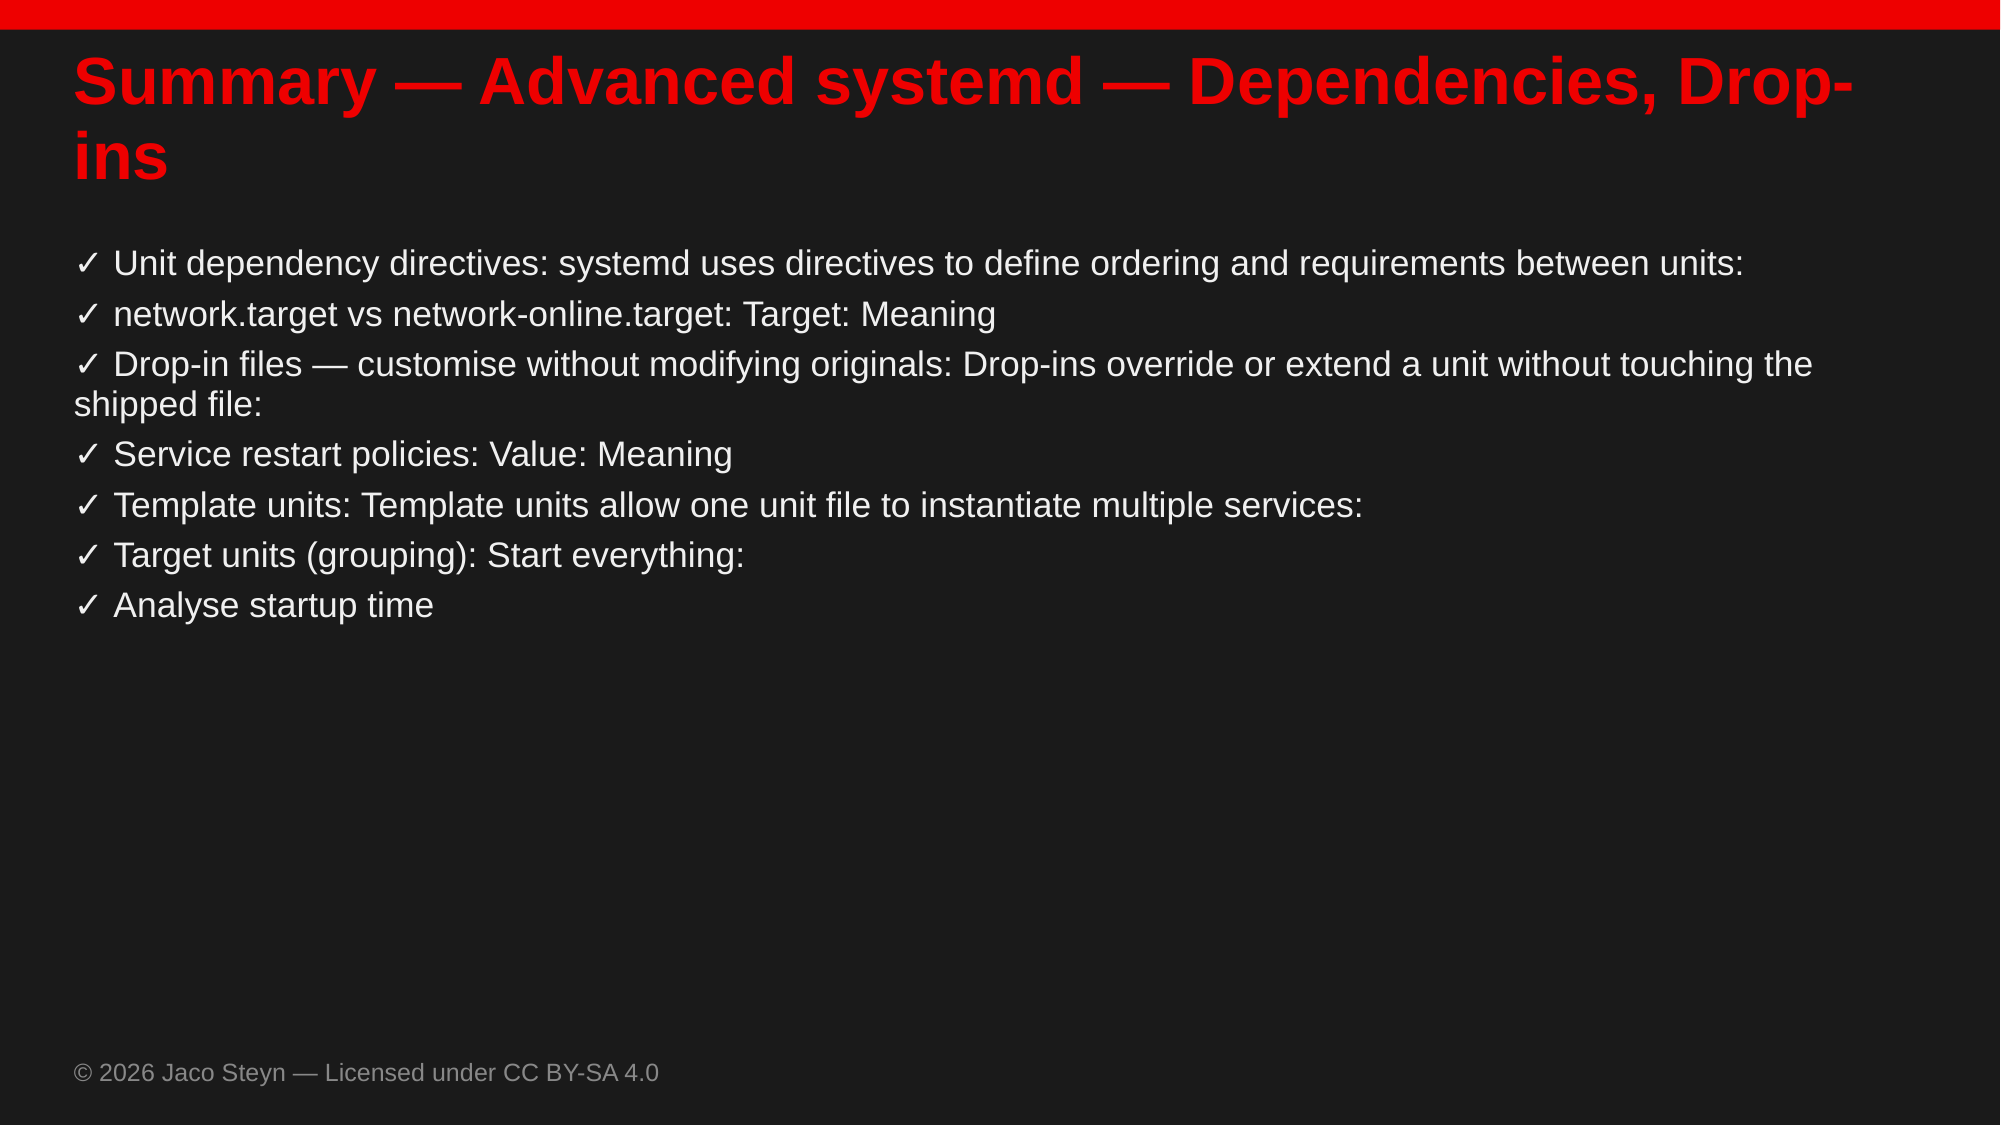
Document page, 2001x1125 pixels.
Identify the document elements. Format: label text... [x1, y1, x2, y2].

text_box ✓ Unit dependency directives: systemd uses directives to define ordering and requirements between units: ✓ network.target vs network-online.target: Target: Meaning ✓ Drop-in files — customise without modifying originals: Drop-ins override or extend a unit without touching the shipped file: ✓ Service restart policies: Value: Meaning ✓ Template units: Template units allow one unit file to instantiate multiple services: ✓ Target units (grouping): Start everything: ✓ Analyse startup time [59, 236, 1942, 1037]
text_box Summary — Advanced systemd — Dependencies, Drop-ins [59, 36, 1942, 208]
text_box © 2026 Jaco Steyn — Licensed under CC BY-SA 4.0 [59, 1051, 1942, 1093]
text_box [0, 0, 2001, 30]
